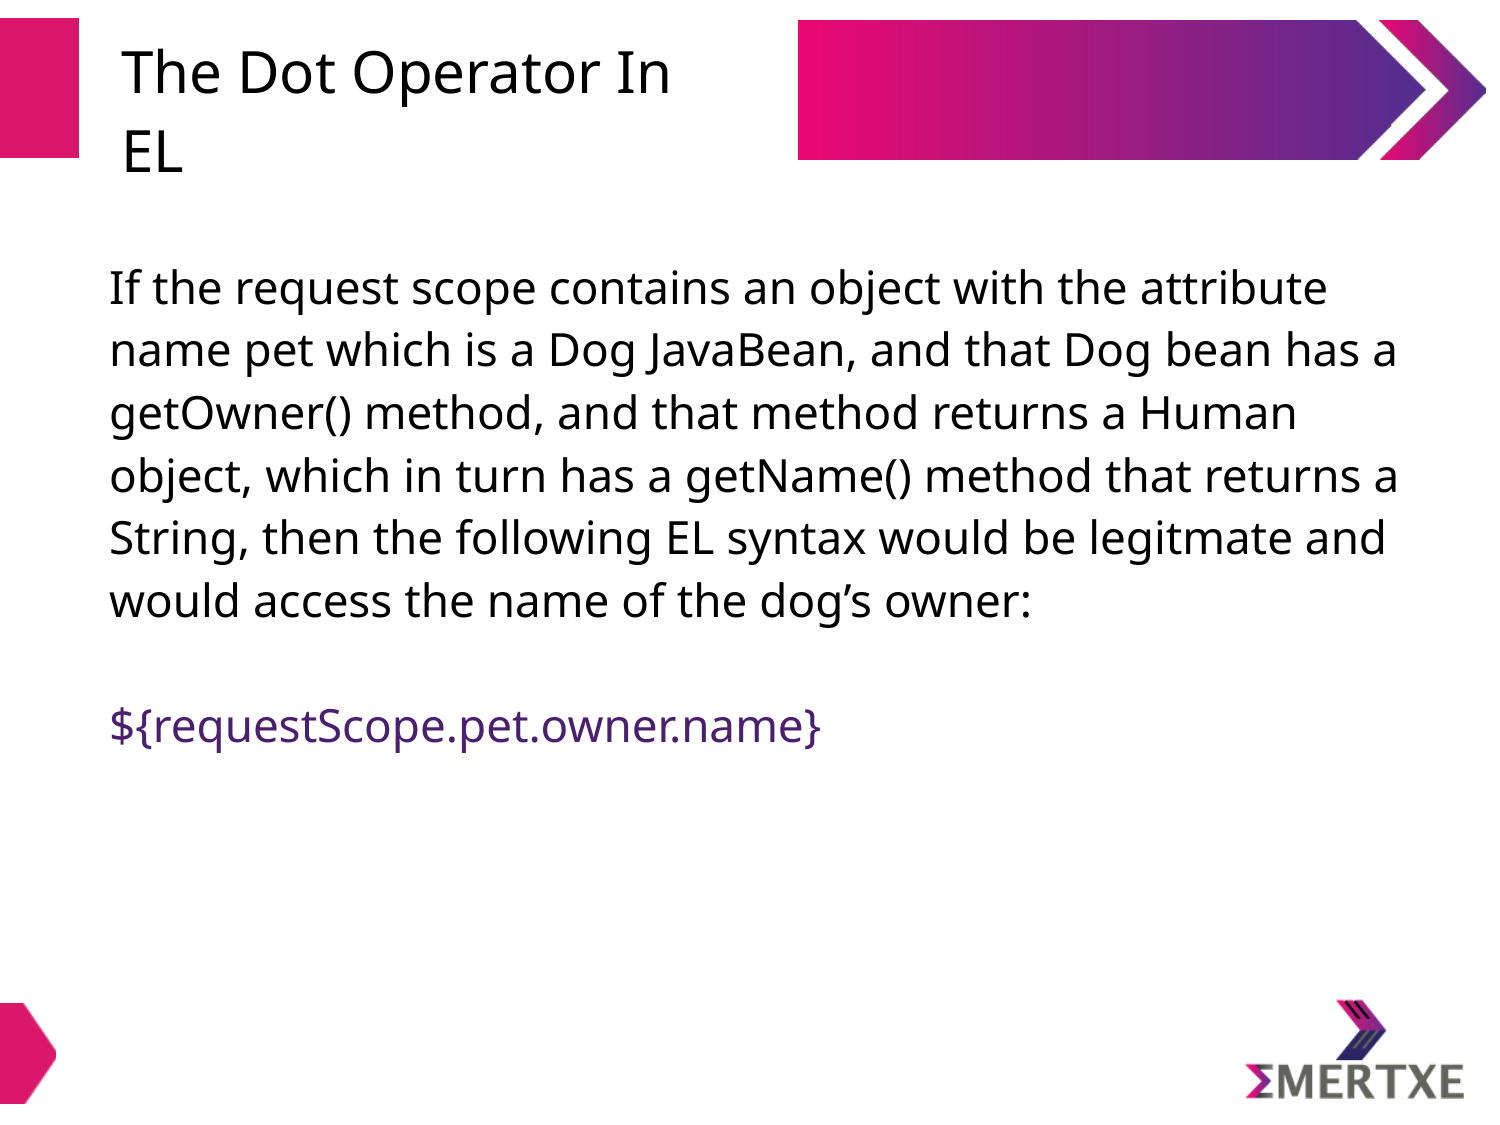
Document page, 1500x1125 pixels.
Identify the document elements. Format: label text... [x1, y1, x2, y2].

text_box If the request scope contains an object with the attribute name pet which is a Dog JavaBean, and that Dog bean has a getOwner() method, and that method returns a Human object, which in turn has a getName() method that returns a String, then the following EL syntax would be legitmate and would access the name of the dog’s owner: ${requestScope.pet.owner.name} [94, 248, 1418, 829]
picture [798, 20, 1486, 160]
text_box The Dot Operator In EL [106, 23, 733, 181]
picture [1245, 996, 1465, 1099]
